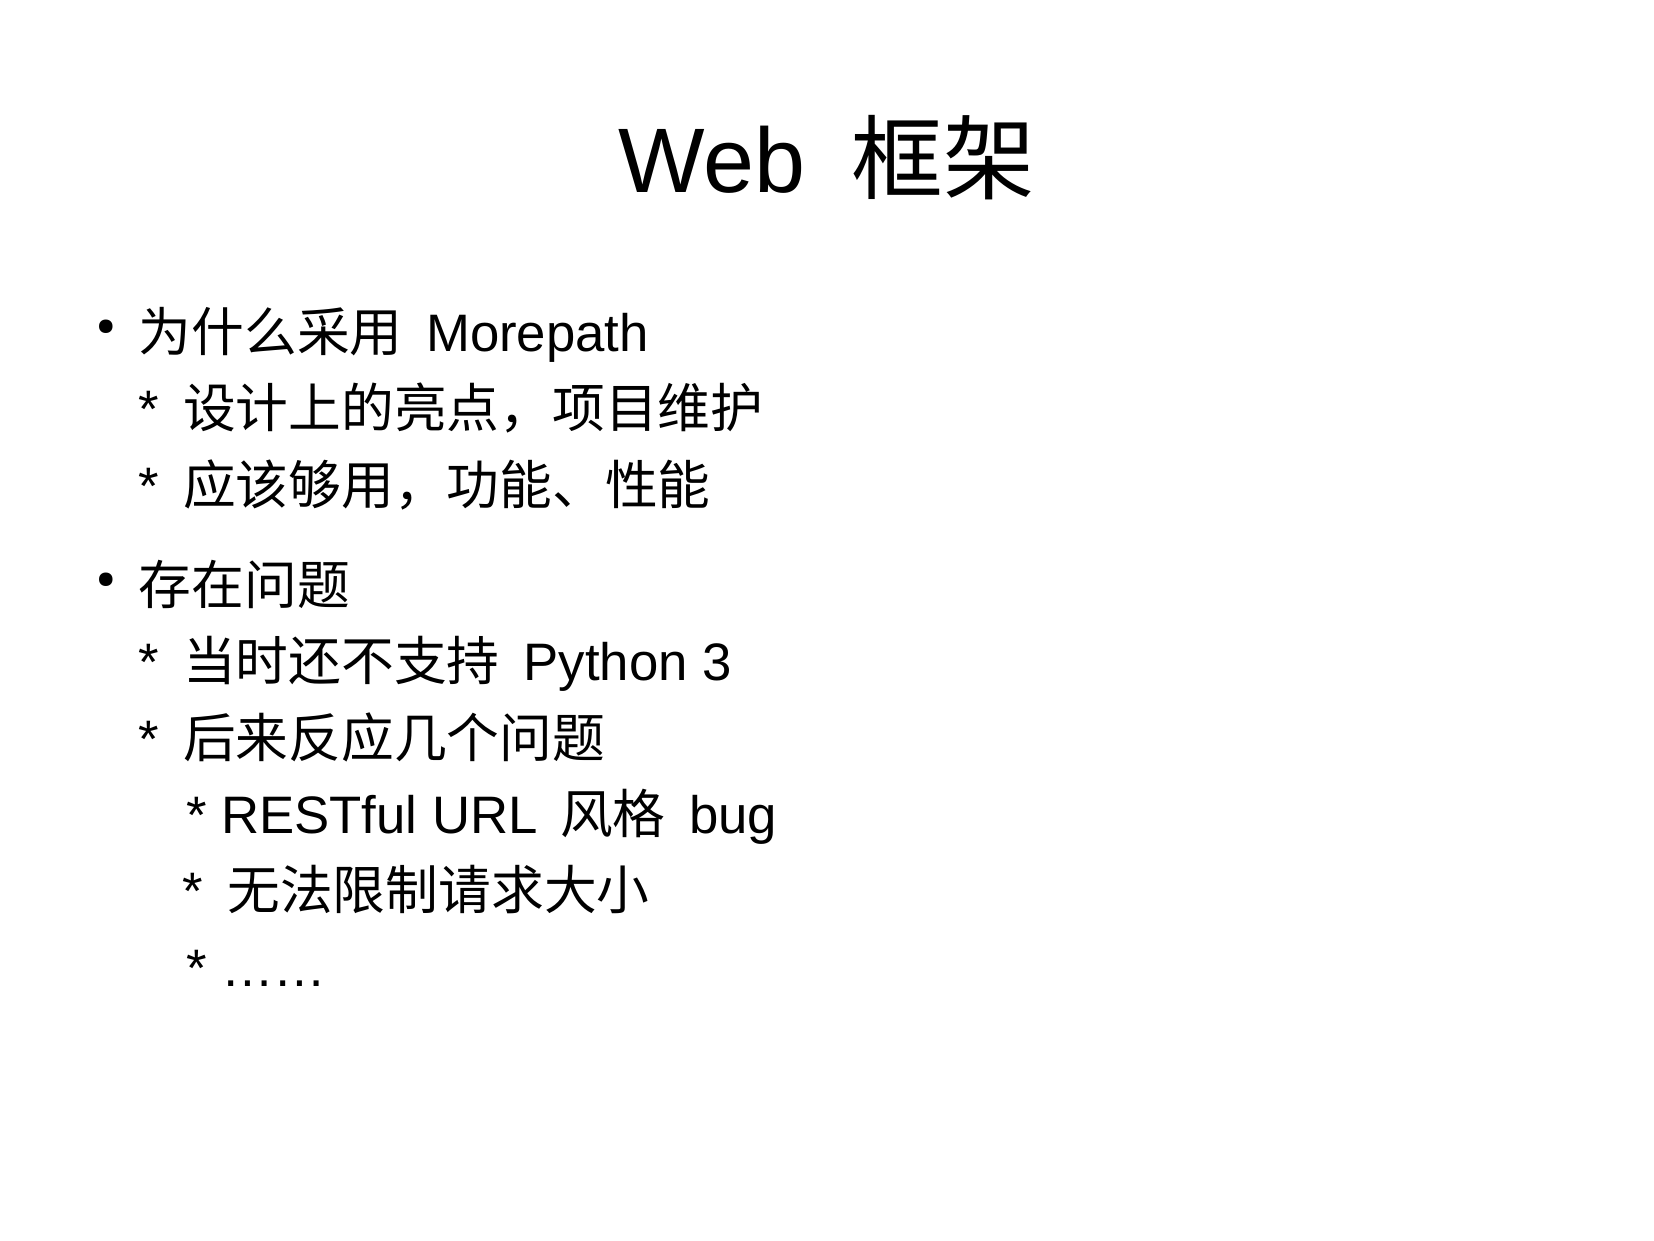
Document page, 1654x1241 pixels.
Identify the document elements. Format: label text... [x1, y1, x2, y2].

list 为什么采用 Morepath * 设计上的亮点，项目维护 * 应该够用，功能、性能 存在问题 * 当时还不支持 Python 3 * 后来反应几个问题 * RESTful URL 风格 bug * 无法限制请求大小 * …… [82, 290, 1571, 1010]
title Web 框架 [82, 49, 1571, 257]
